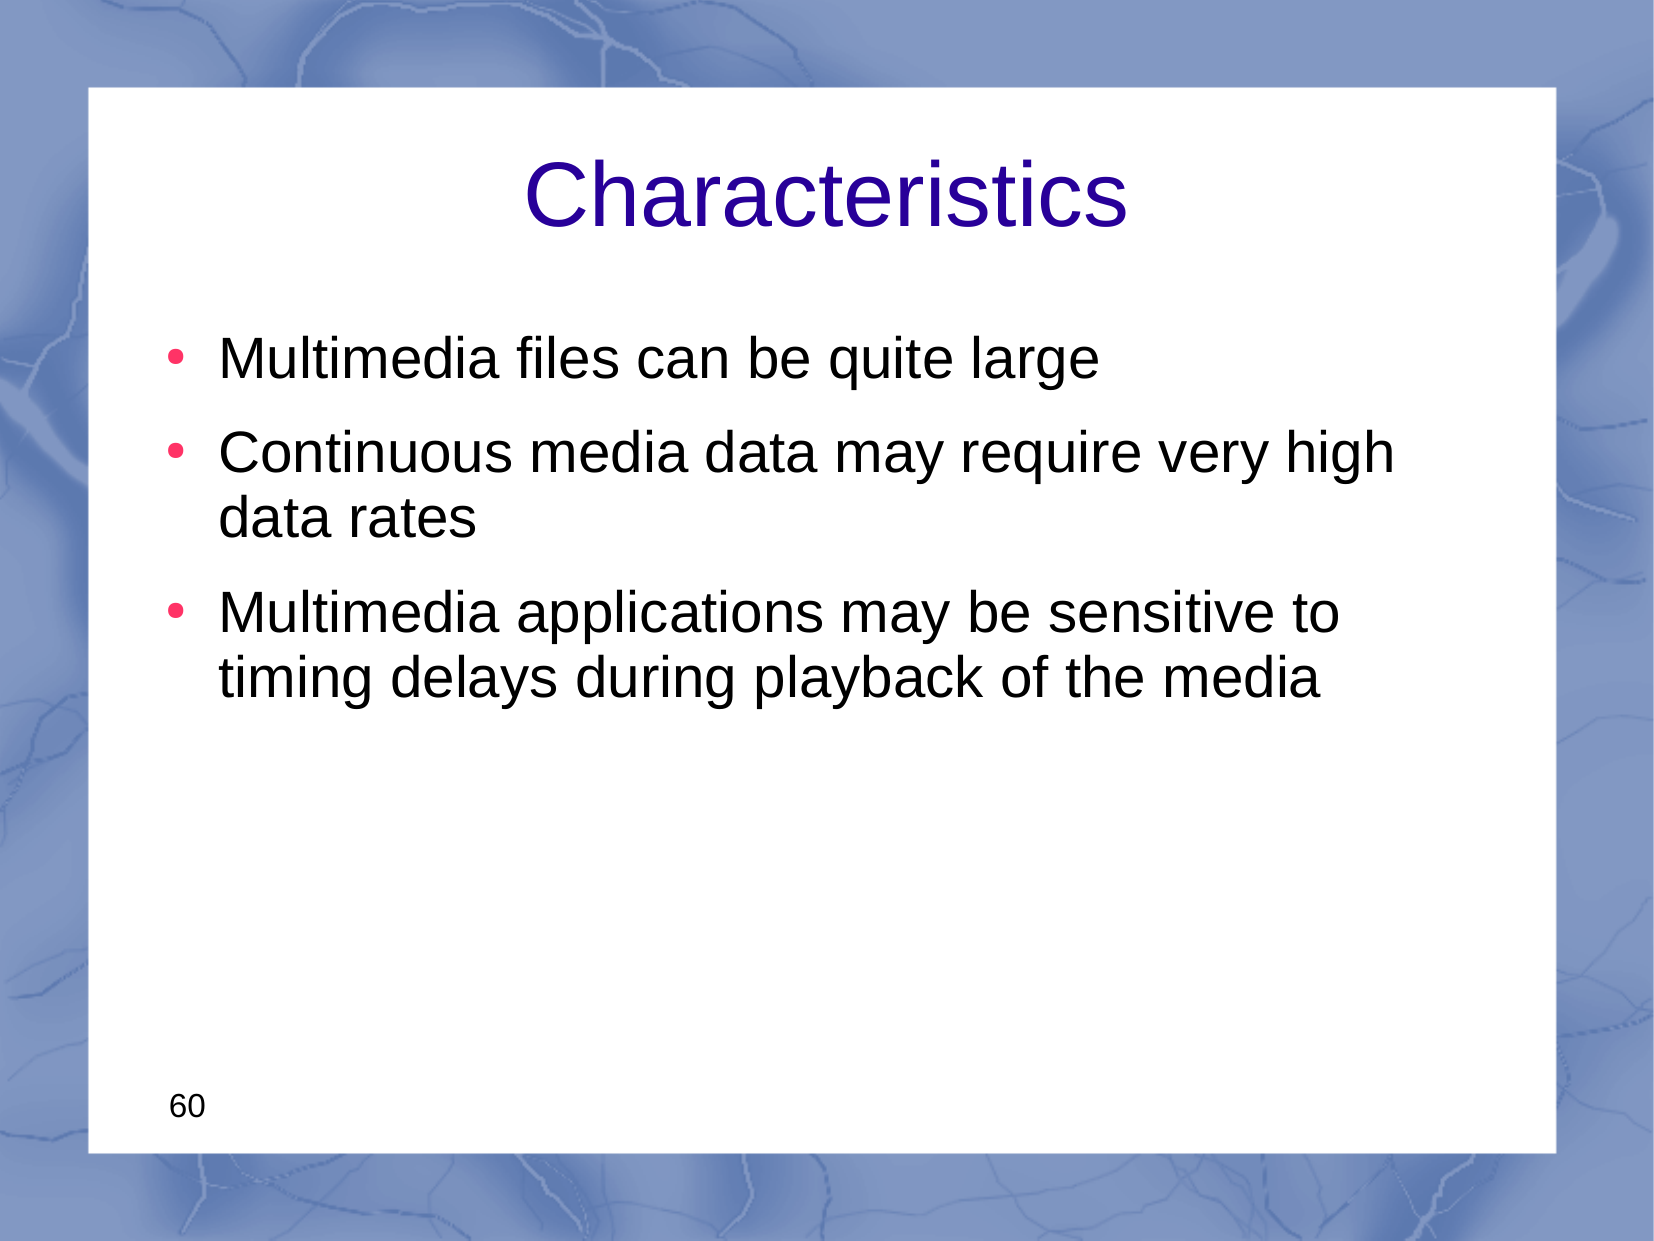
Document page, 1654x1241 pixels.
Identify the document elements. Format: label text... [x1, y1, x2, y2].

picture [0, 0, 1654, 1241]
title Characteristics [118, 90, 1536, 298]
list Multimedia files can be quite large Continuous media data may require very high data rates Multimedia applications may be sensitive to timing delays during playback of the media [147, 325, 1506, 1045]
